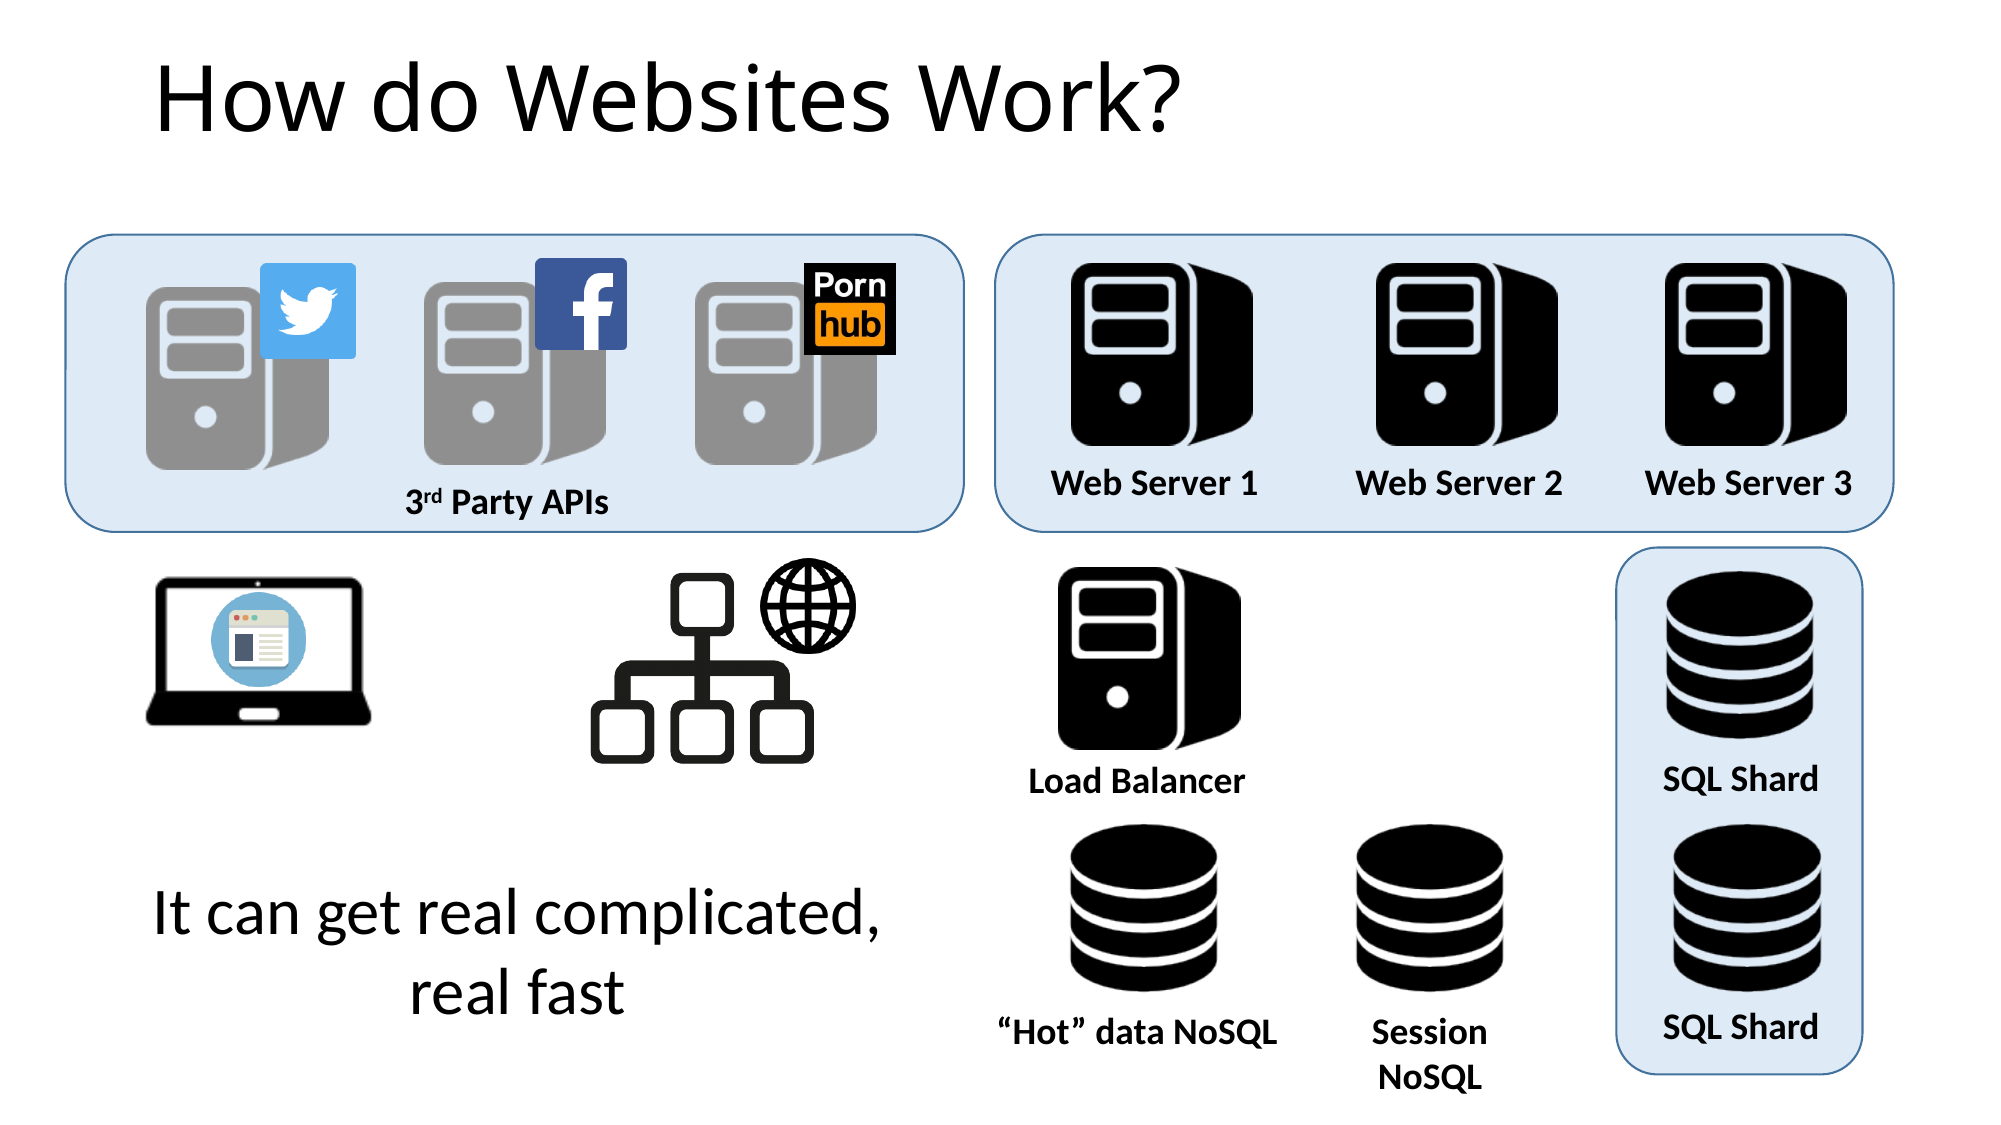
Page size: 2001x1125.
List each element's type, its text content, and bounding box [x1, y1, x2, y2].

picture [695, 263, 896, 465]
text_box Session NoSQL [1317, 999, 1543, 1105]
picture [584, 550, 856, 786]
picture [1056, 823, 1232, 999]
picture [1376, 263, 1558, 446]
title How do Websites Work? [137, 42, 1863, 163]
text_box It can get real complicated, real fast [105, 860, 931, 1035]
picture [1659, 823, 1836, 994]
picture [1071, 263, 1253, 446]
text_box “Hot” data NoSQL [981, 999, 1293, 1060]
picture [1665, 263, 1847, 446]
picture [146, 263, 356, 470]
text_box [1616, 547, 1863, 746]
picture [1058, 568, 1241, 748]
text_box [1616, 807, 1863, 994]
text_box Load Balancer [957, 748, 1318, 809]
text_box Web Server 1 [995, 451, 1315, 511]
text_box [1004, 511, 1885, 532]
text_box [1622, 1055, 1857, 1075]
picture [424, 258, 627, 465]
text_box [65, 234, 964, 532]
text_box Web Server 2 [1315, 451, 1589, 511]
text_box Web Server 3 [1589, 451, 1909, 511]
picture [1652, 571, 1828, 746]
text_box SQL Shard [1604, 746, 1879, 807]
text_box [995, 234, 1894, 451]
picture [1342, 823, 1518, 999]
picture [137, 537, 381, 781]
text_box SQL Shard [1604, 994, 1879, 1055]
text_box 3rd Party APIs [313, 469, 700, 530]
